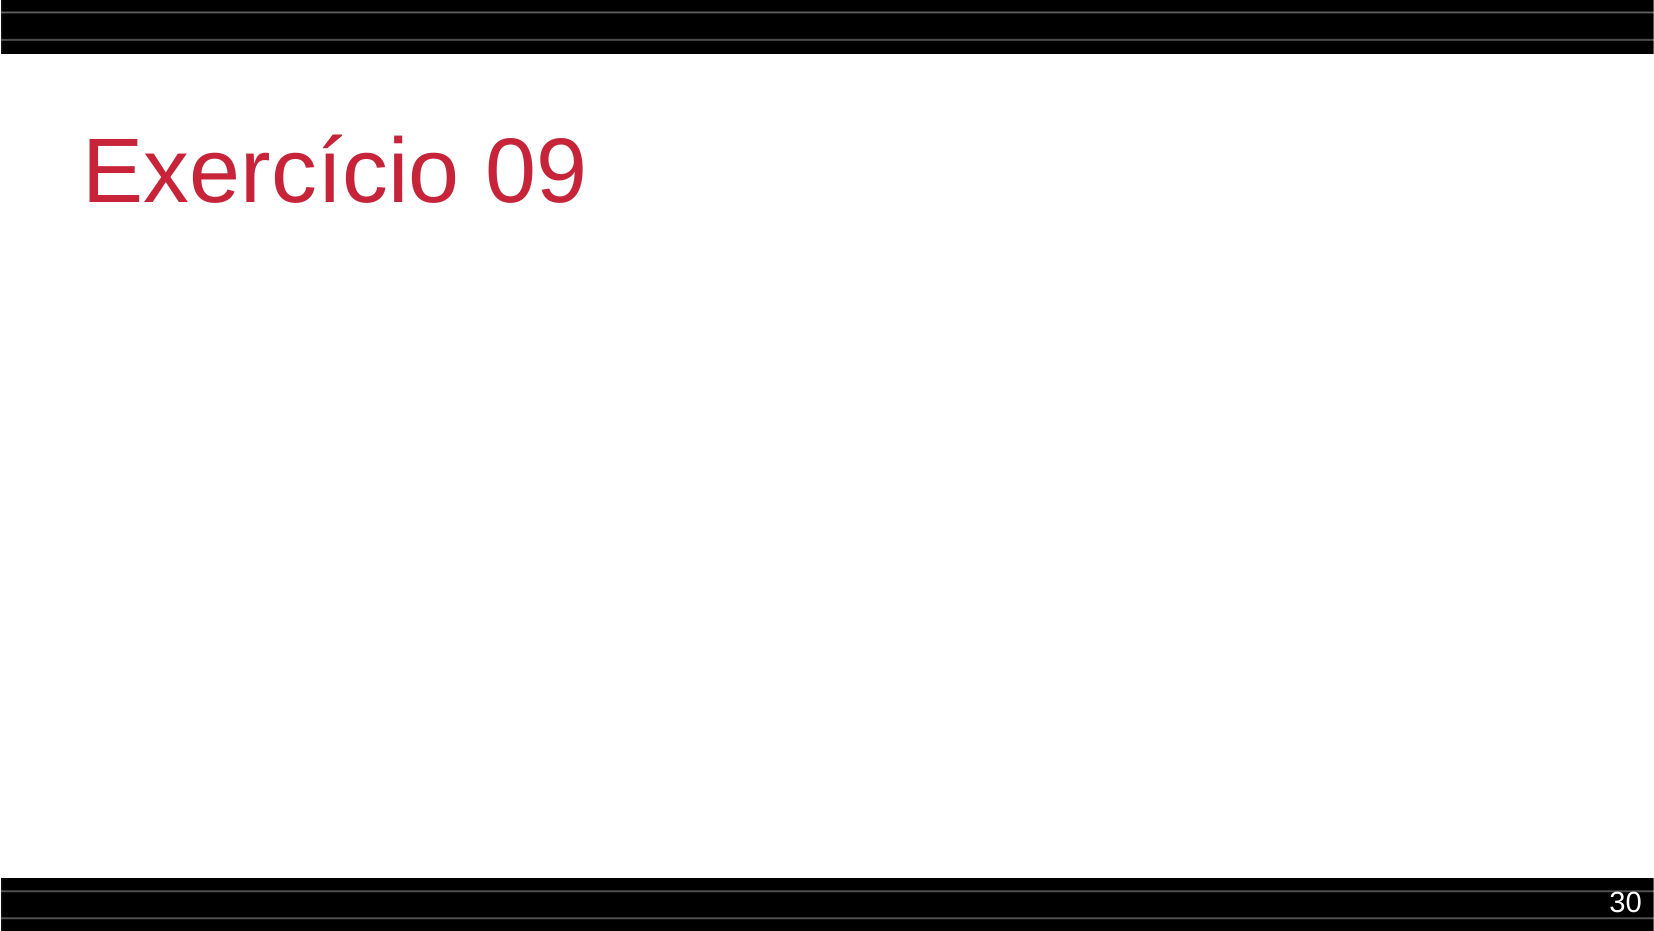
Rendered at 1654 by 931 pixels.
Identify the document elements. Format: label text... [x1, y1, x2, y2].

picture [1, 878, 1654, 931]
title Exercício 09 [82, 92, 1571, 249]
picture [1, 0, 1654, 54]
